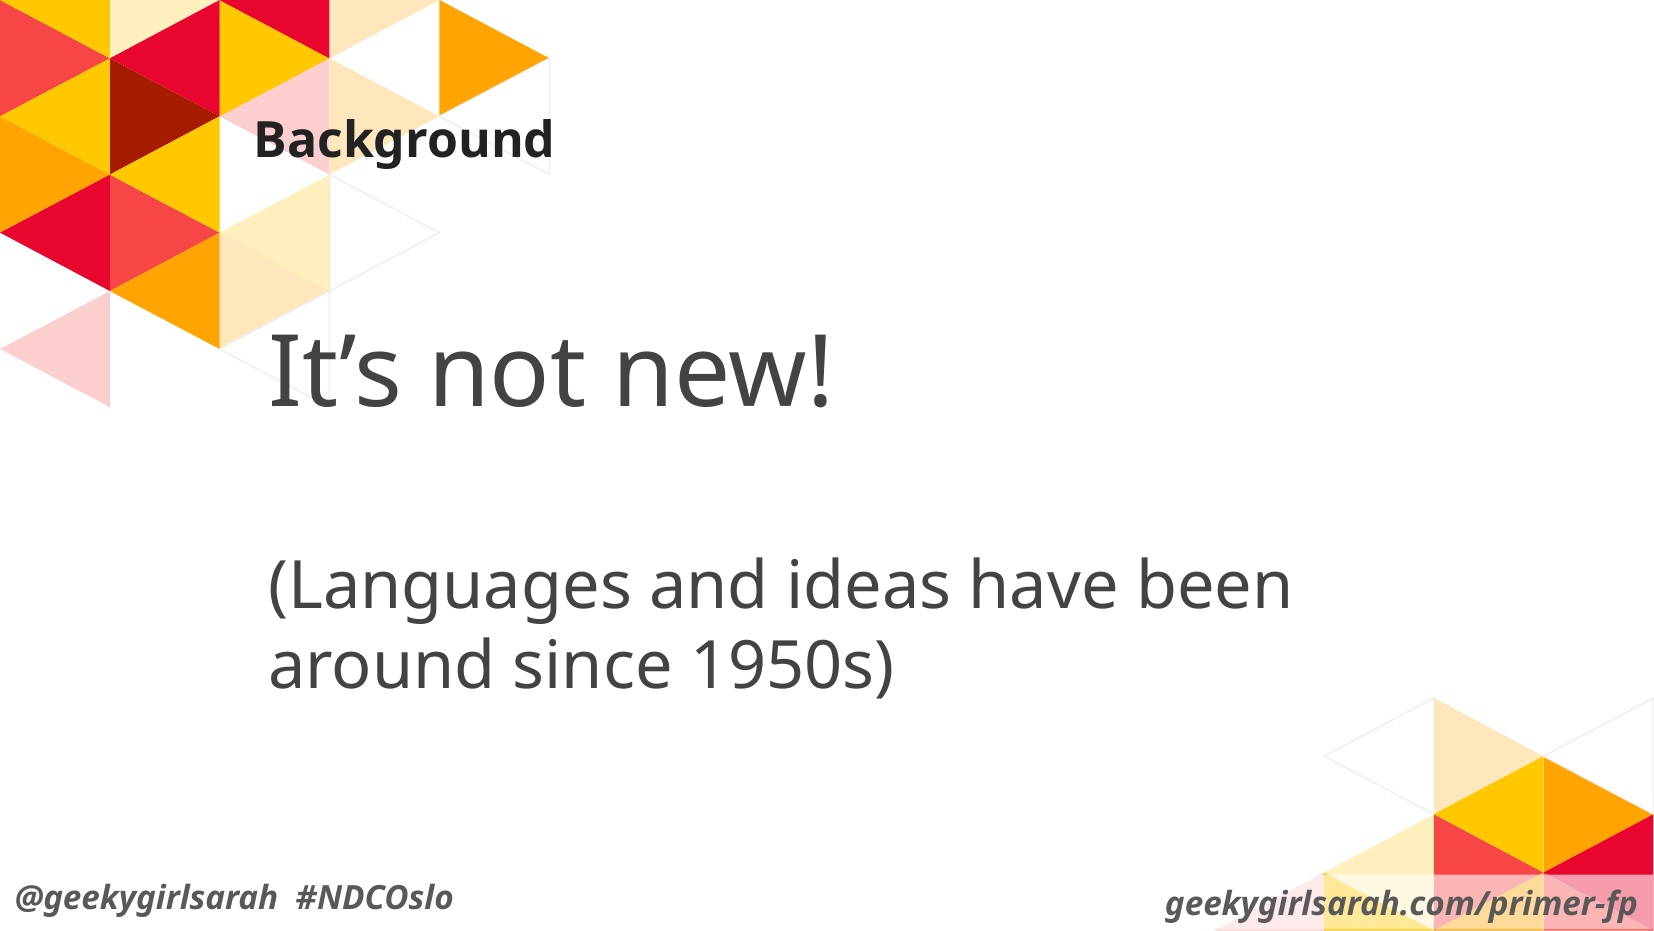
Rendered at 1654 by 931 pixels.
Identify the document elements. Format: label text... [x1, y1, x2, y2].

list It’s not new! (Languages and ideas have been around since 1950s) [238, 291, 1406, 817]
title Background [238, 61, 1406, 183]
